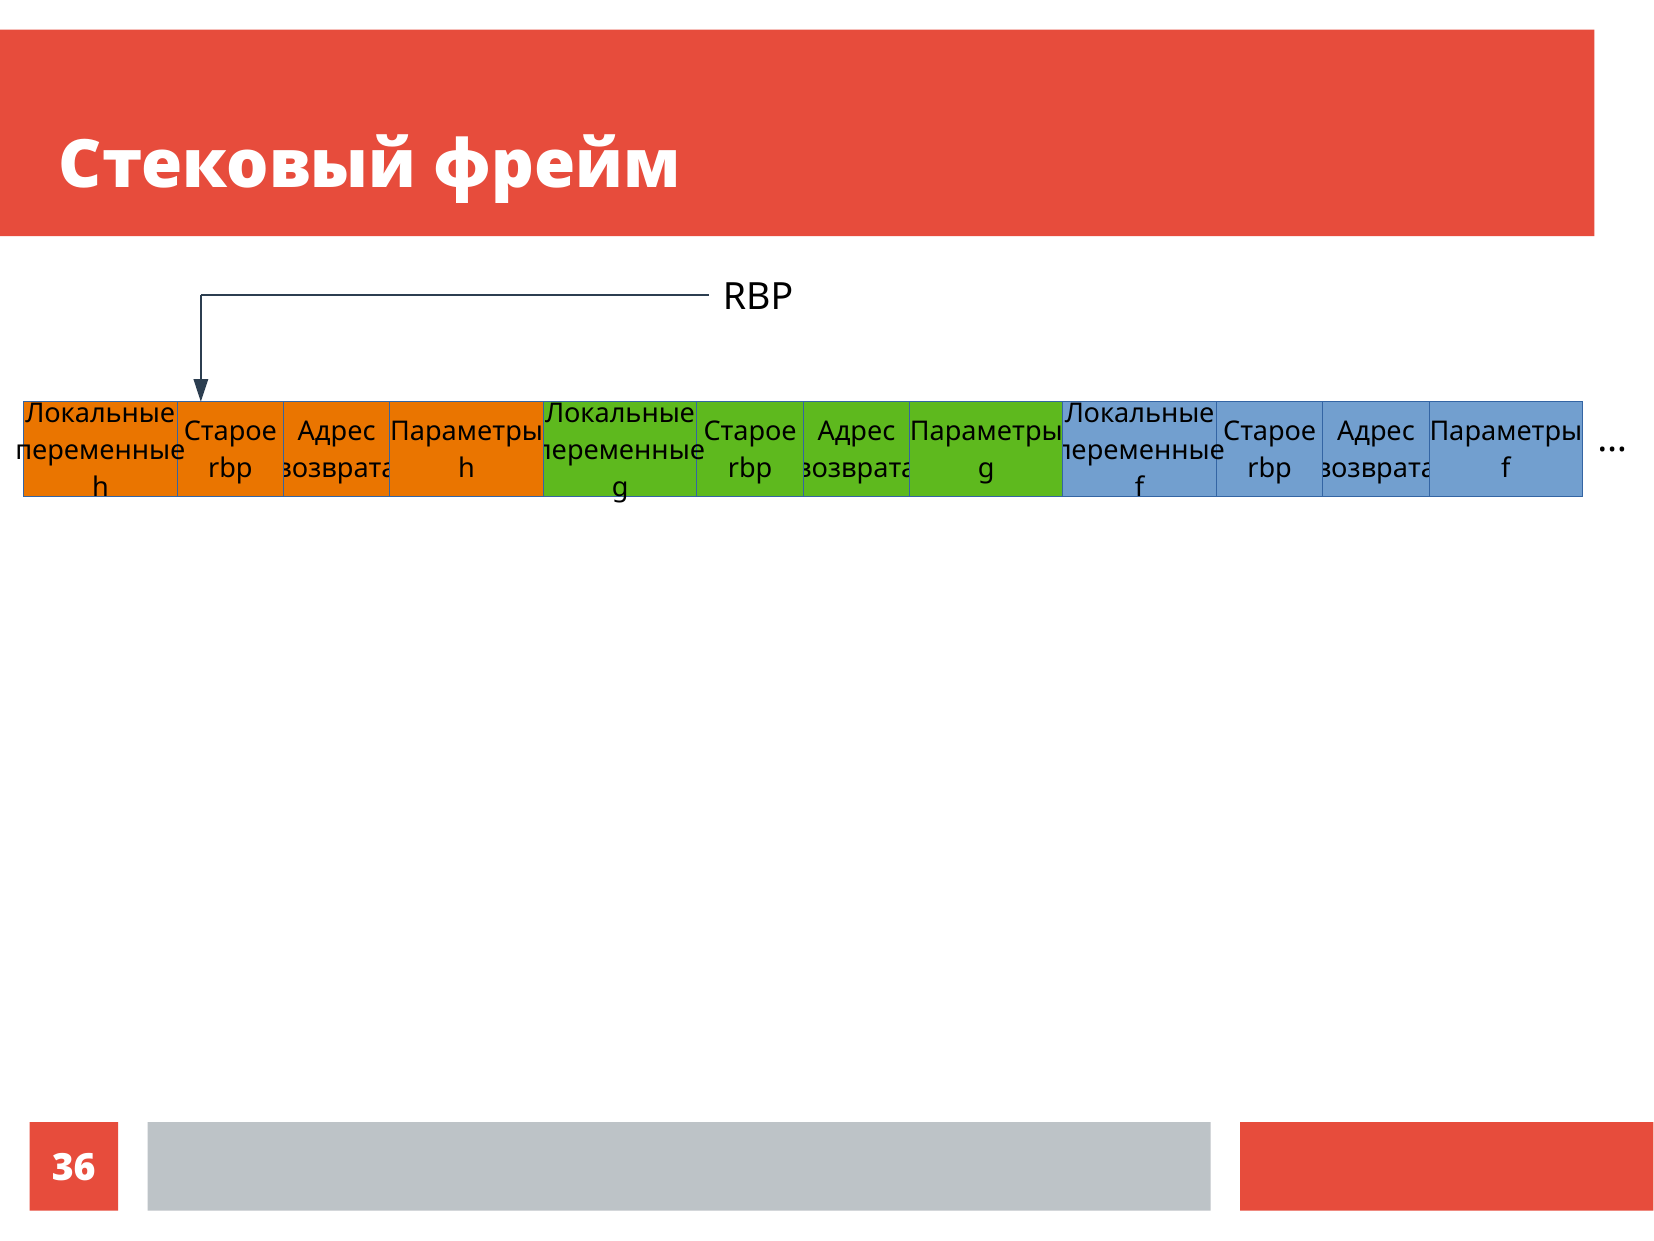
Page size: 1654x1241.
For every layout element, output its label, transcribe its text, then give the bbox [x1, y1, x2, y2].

text_box Старое rbp [1217, 401, 1323, 497]
text_box Адрес возврата [284, 401, 389, 497]
text_box Адрес возврата [804, 401, 909, 497]
text_box Параметры h [389, 401, 544, 497]
text_box Старое rbp [697, 401, 804, 497]
text_box Локальные переменные g [544, 401, 697, 497]
text_box RBP [704, 271, 812, 319]
text_box Локальные переменные h [23, 401, 178, 497]
text_box Параметры g [909, 401, 1063, 497]
title Стековый фрейм [59, 59, 1595, 207]
text_box Старое rbp [178, 401, 284, 497]
text_box Адрес возврата [1323, 401, 1429, 497]
text_box Локальные переменные f [1063, 401, 1217, 497]
text_box … [1582, 407, 1642, 467]
text_box Параметры f [1429, 401, 1583, 497]
